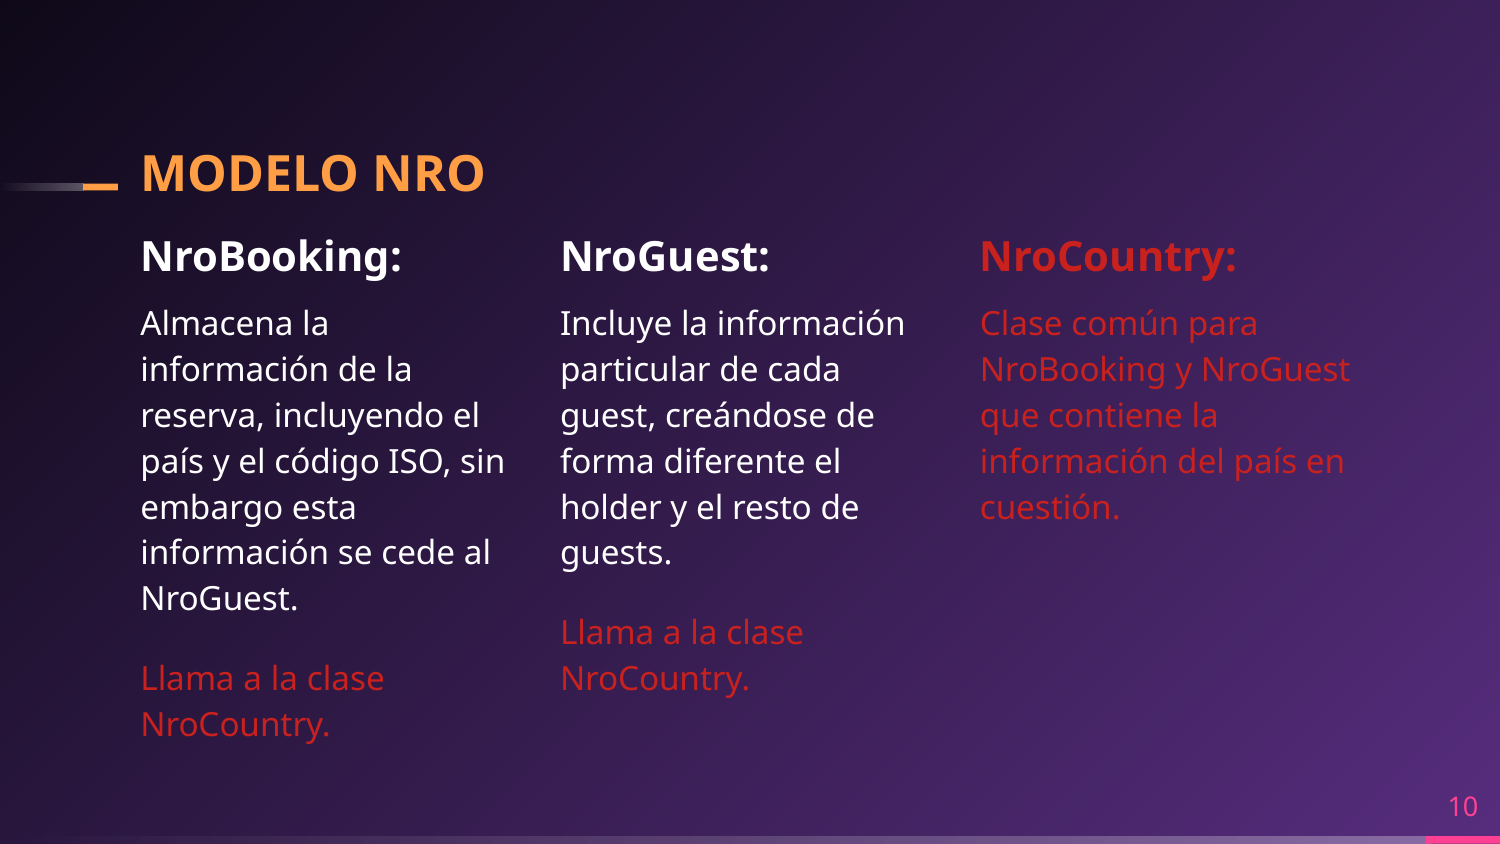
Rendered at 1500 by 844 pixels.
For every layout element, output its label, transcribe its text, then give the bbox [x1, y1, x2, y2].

list NroBooking: Almacena la información de la reserva, incluyendo el país y el código ISO, sin embargo esta información se cede al NroGuest. Llama a la clase NroCountry. [140, 222, 521, 783]
slide_number <número> [1426, 779, 1500, 836]
list NroGuest: Incluye la información particular de cada guest, creándose de forma diferente el holder y el resto de guests. Llama a la clase NroCountry. [560, 222, 940, 783]
list NroCountry: Clase común para NroBooking y NroGuest que contiene la información del país en cuestión. [979, 222, 1360, 783]
title MODELO NRO [140, 137, 1360, 202]
